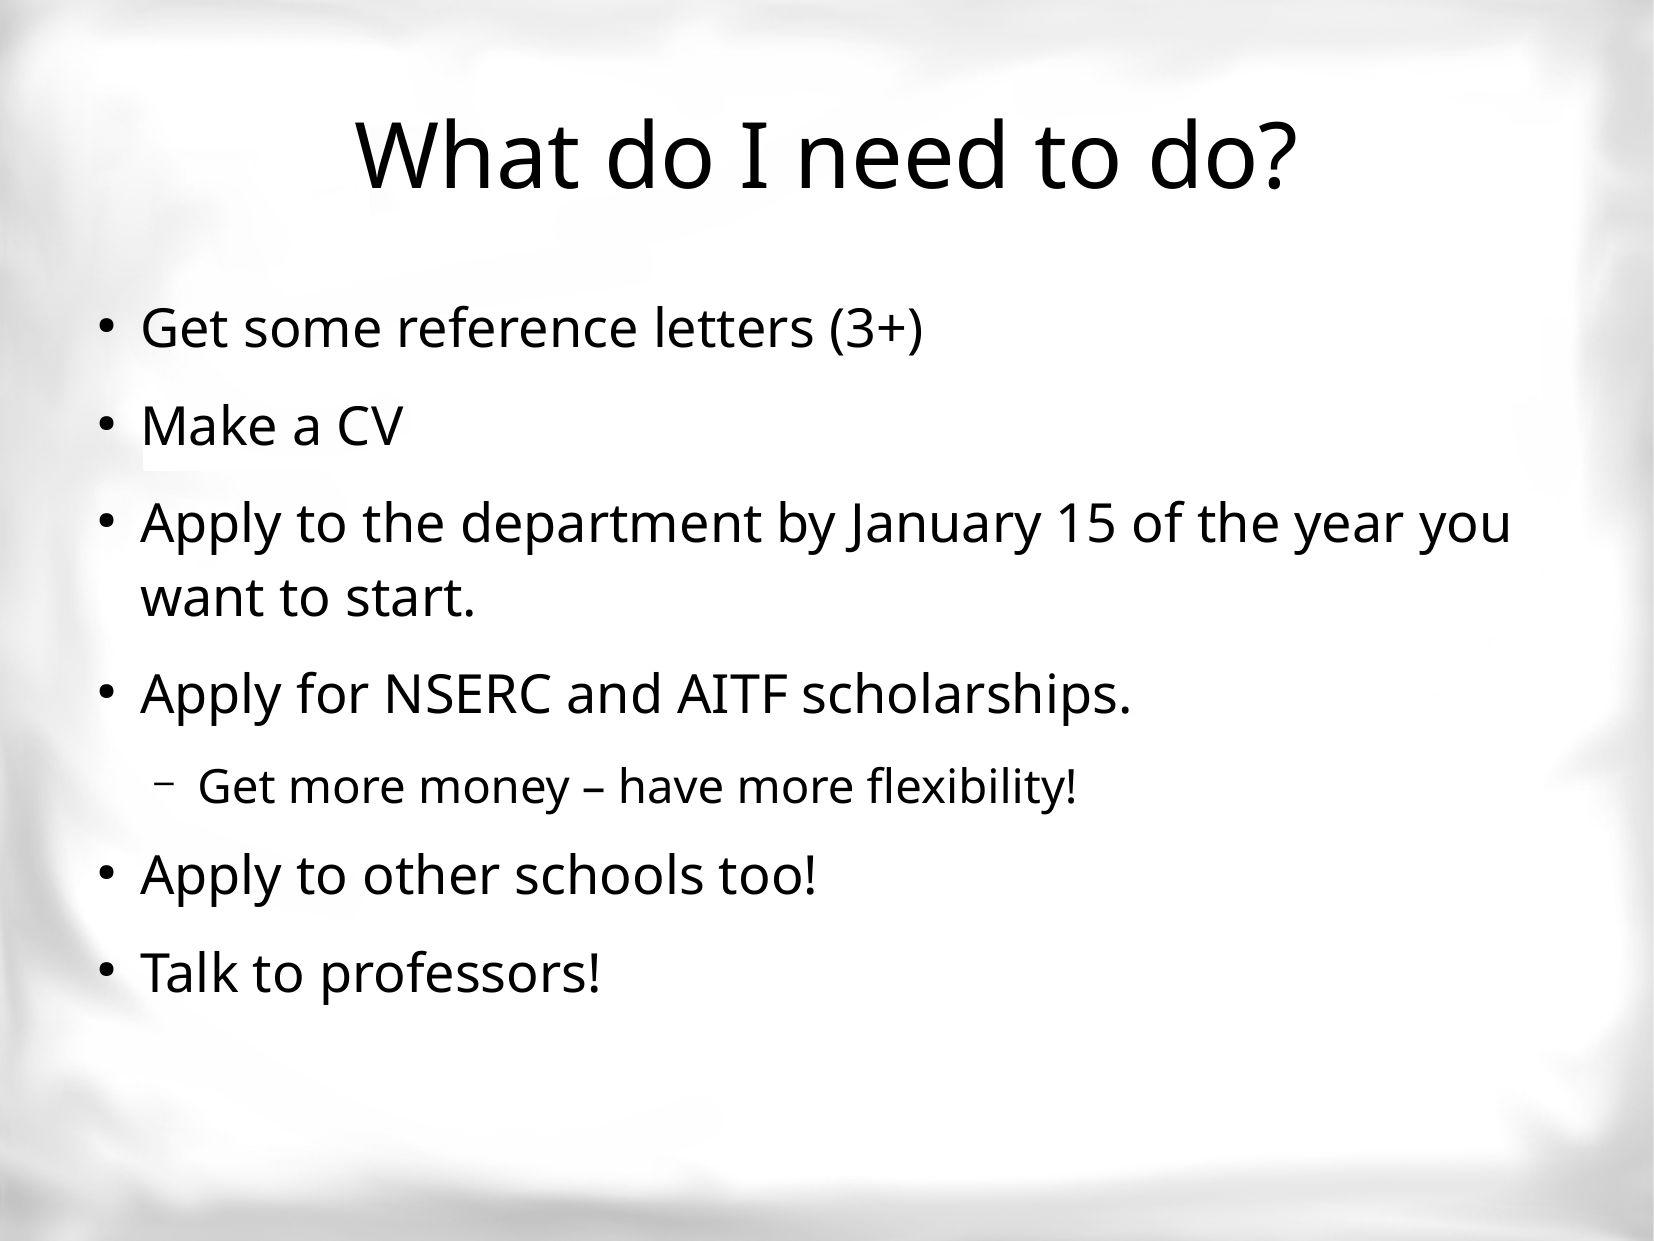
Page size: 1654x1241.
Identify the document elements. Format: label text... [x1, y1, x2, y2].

title What do I need to do? [82, 49, 1571, 257]
list Get some reference letters (3+) Make a CV Apply to the department by January 15 of the year you want to start. Apply for NSERC and AITF scholarships. Get more money – have more flexibility! Apply to other schools too! Talk to professors! [82, 290, 1571, 1010]
picture [0, 0, 1654, 1241]
